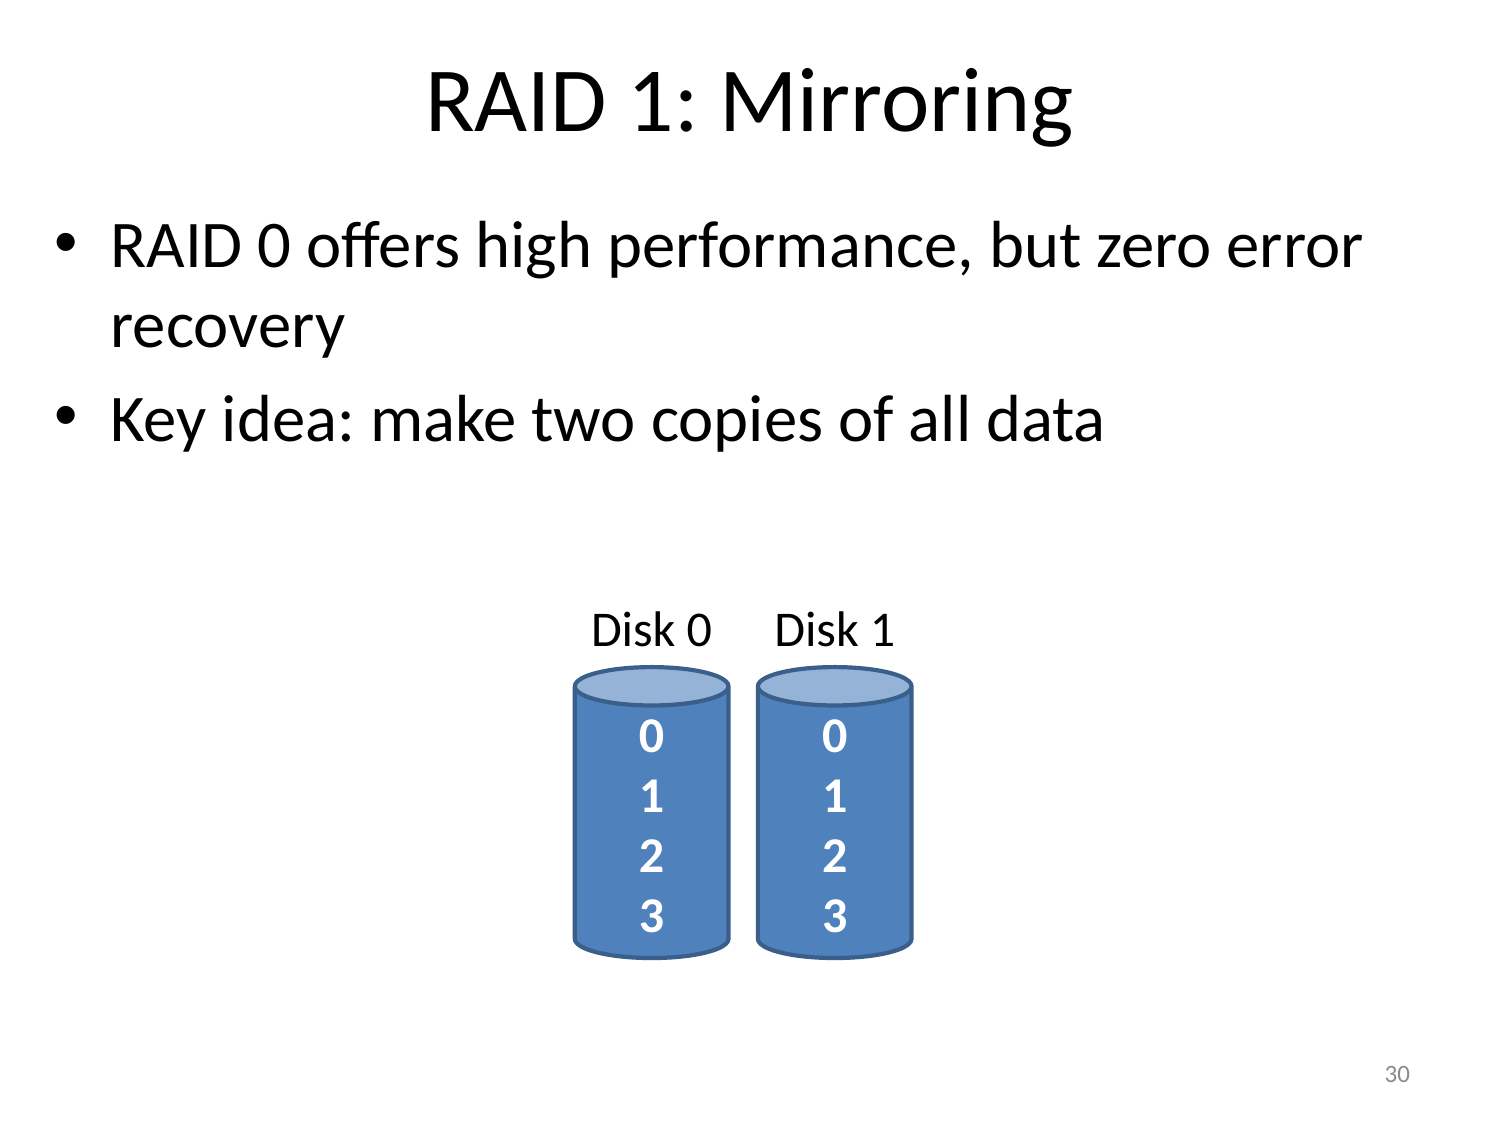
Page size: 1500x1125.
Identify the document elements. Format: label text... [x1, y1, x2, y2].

title RAID 1: Mirroring [75, 1, 1425, 189]
slide_number <number> [1074, 1042, 1425, 1103]
table_cell Reliability [757, 667, 912, 706]
text_box Disk 0 [576, 588, 727, 664]
text_box 0 1 2 3 [574, 688, 729, 959]
table_cell N – 1 [574, 667, 729, 706]
text_box 0 1 2 3 [757, 687, 912, 959]
text_box Disk 1 [759, 588, 910, 664]
list RAID 0 offers high performance, but zero error recovery Key idea: make two copies of all data [39, 193, 1472, 493]
